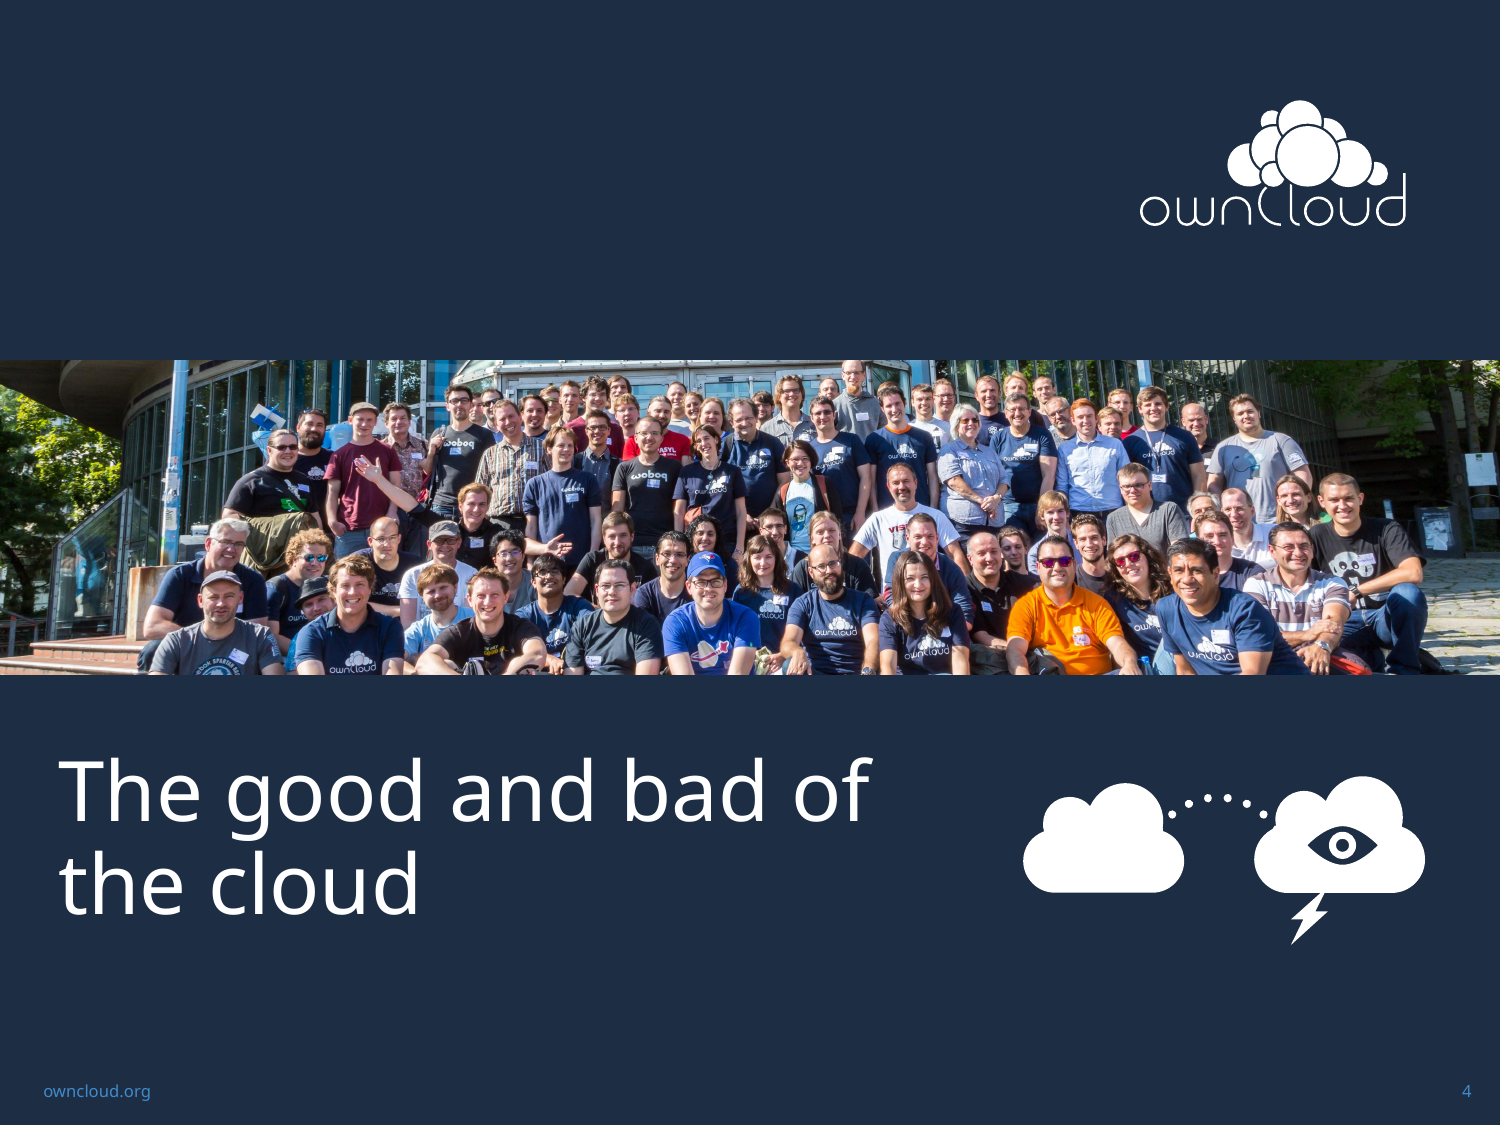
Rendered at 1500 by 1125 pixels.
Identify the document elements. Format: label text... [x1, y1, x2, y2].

text_box [1204, 794, 1212, 803]
text_box [1223, 794, 1232, 803]
picture [0, 360, 1500, 675]
title The good and bad of the cloud [58, 743, 916, 937]
text_box [1023, 783, 1185, 893]
text_box [1259, 810, 1268, 819]
text_box [1168, 810, 1177, 819]
text_box [1242, 799, 1251, 808]
text_box [1185, 800, 1193, 808]
text_box [1254, 776, 1426, 946]
